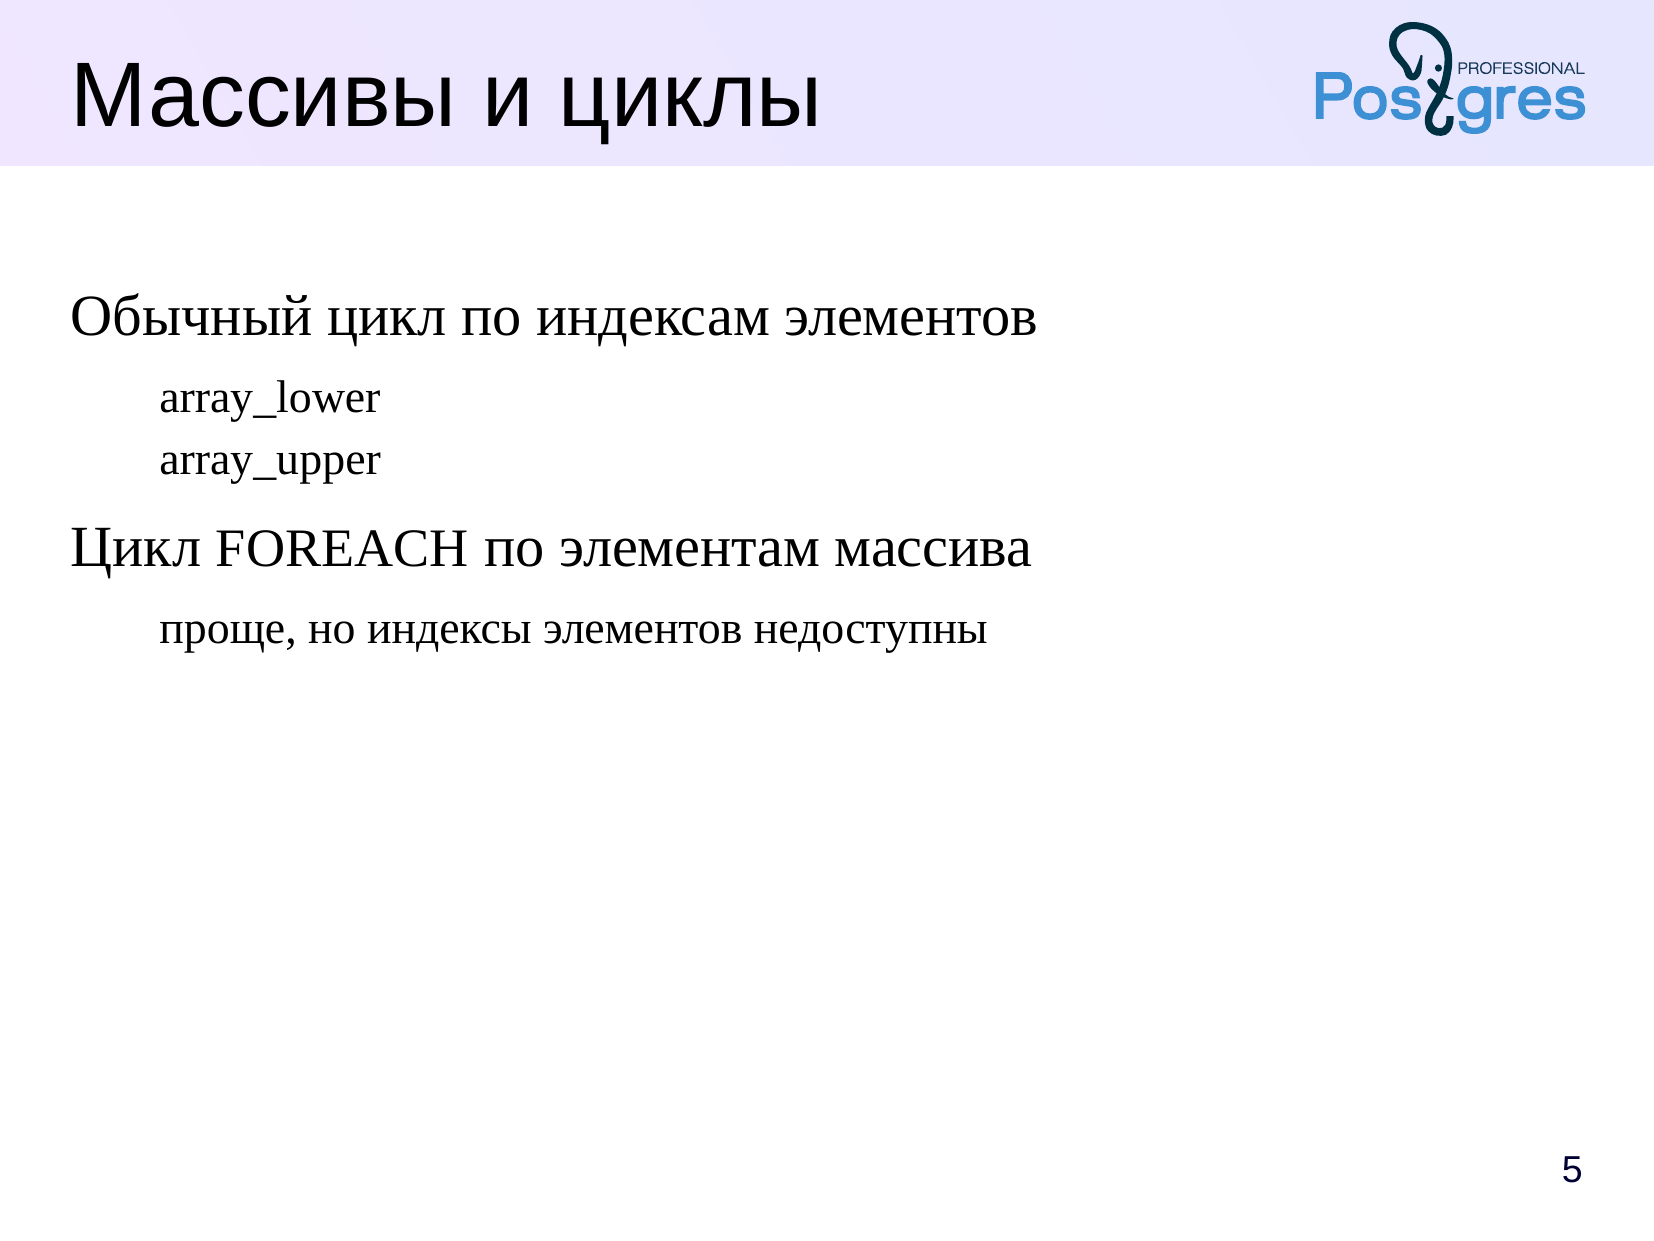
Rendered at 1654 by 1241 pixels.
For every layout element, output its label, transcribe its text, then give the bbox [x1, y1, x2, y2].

list Обычный цикл по индексам элементов array_lower array_upper Цикл FOREACH по элементам массива проще, но индексы элементов недоступны [70, 283, 1583, 1141]
title Массивы и циклы [70, 43, 1241, 147]
